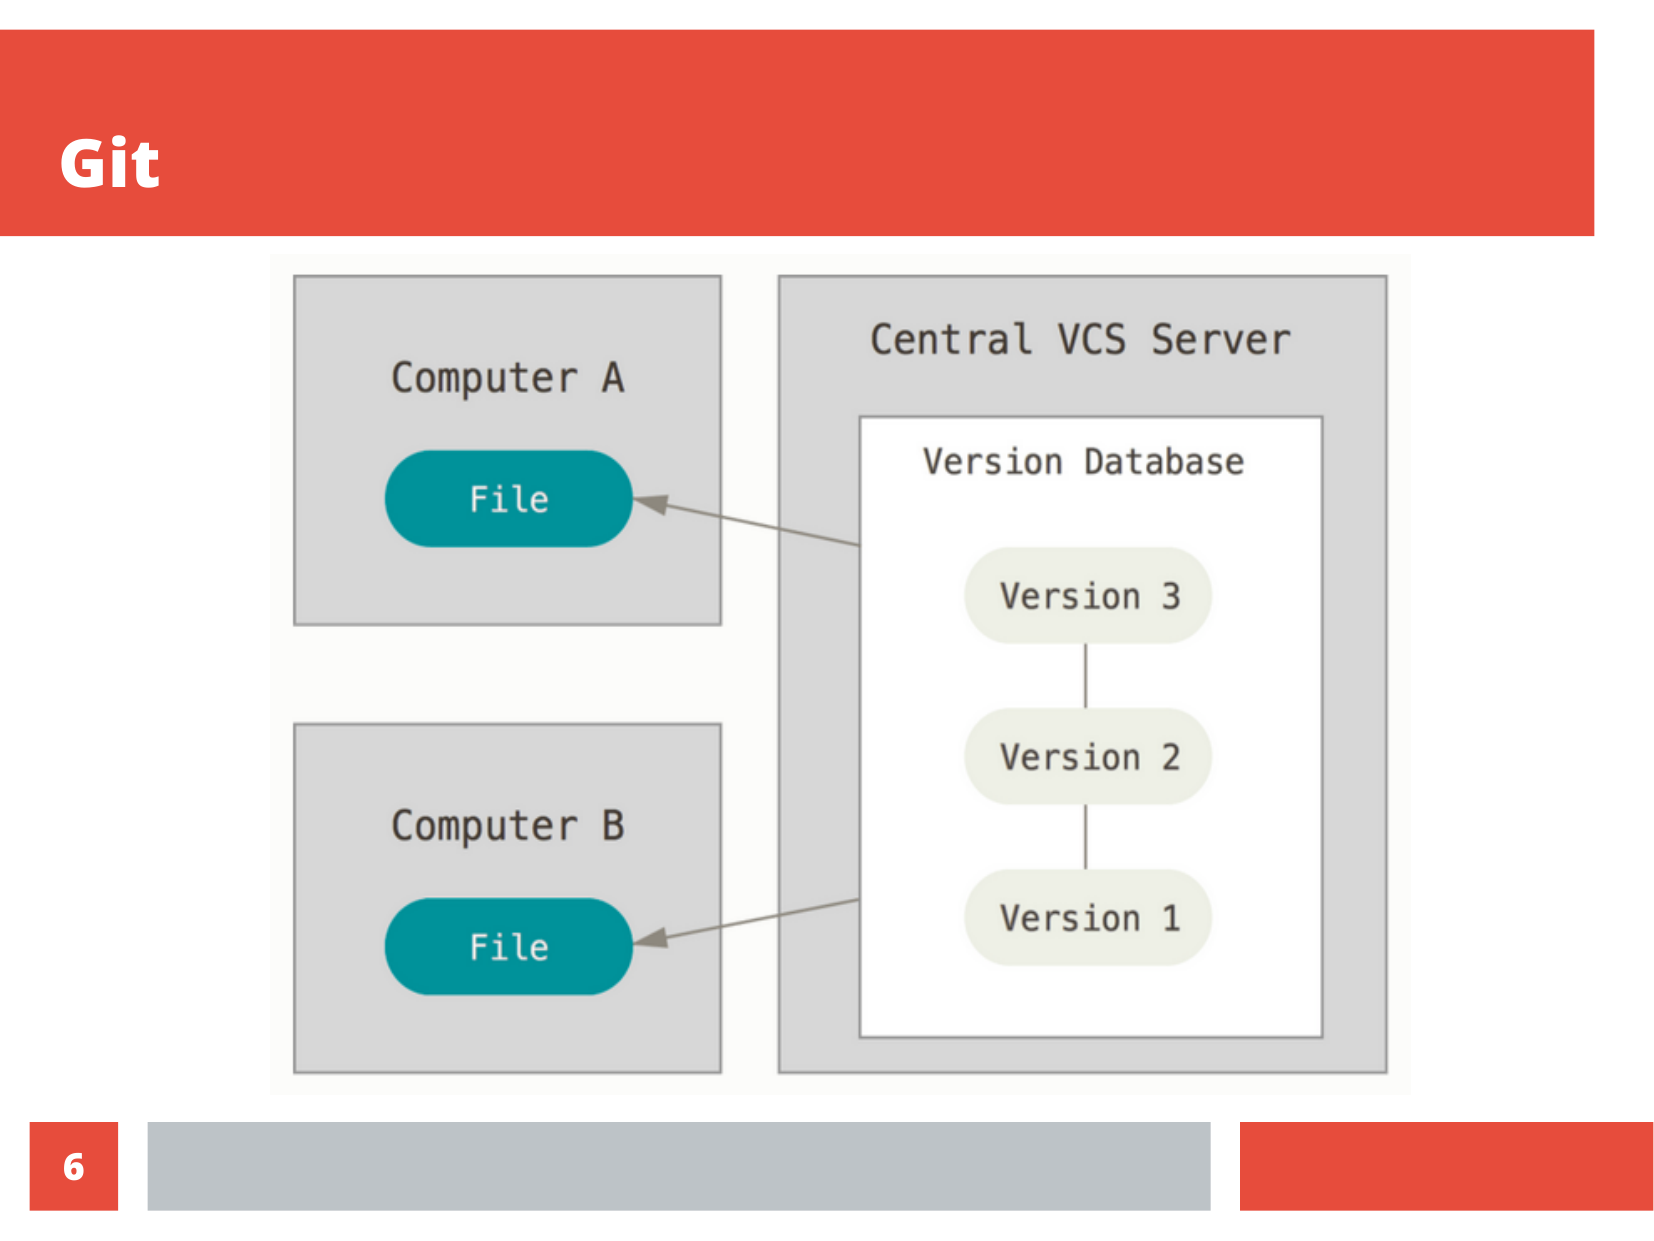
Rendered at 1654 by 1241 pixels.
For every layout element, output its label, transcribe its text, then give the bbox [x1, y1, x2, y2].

picture [270, 254, 1411, 1096]
title Git [59, 59, 1595, 207]
